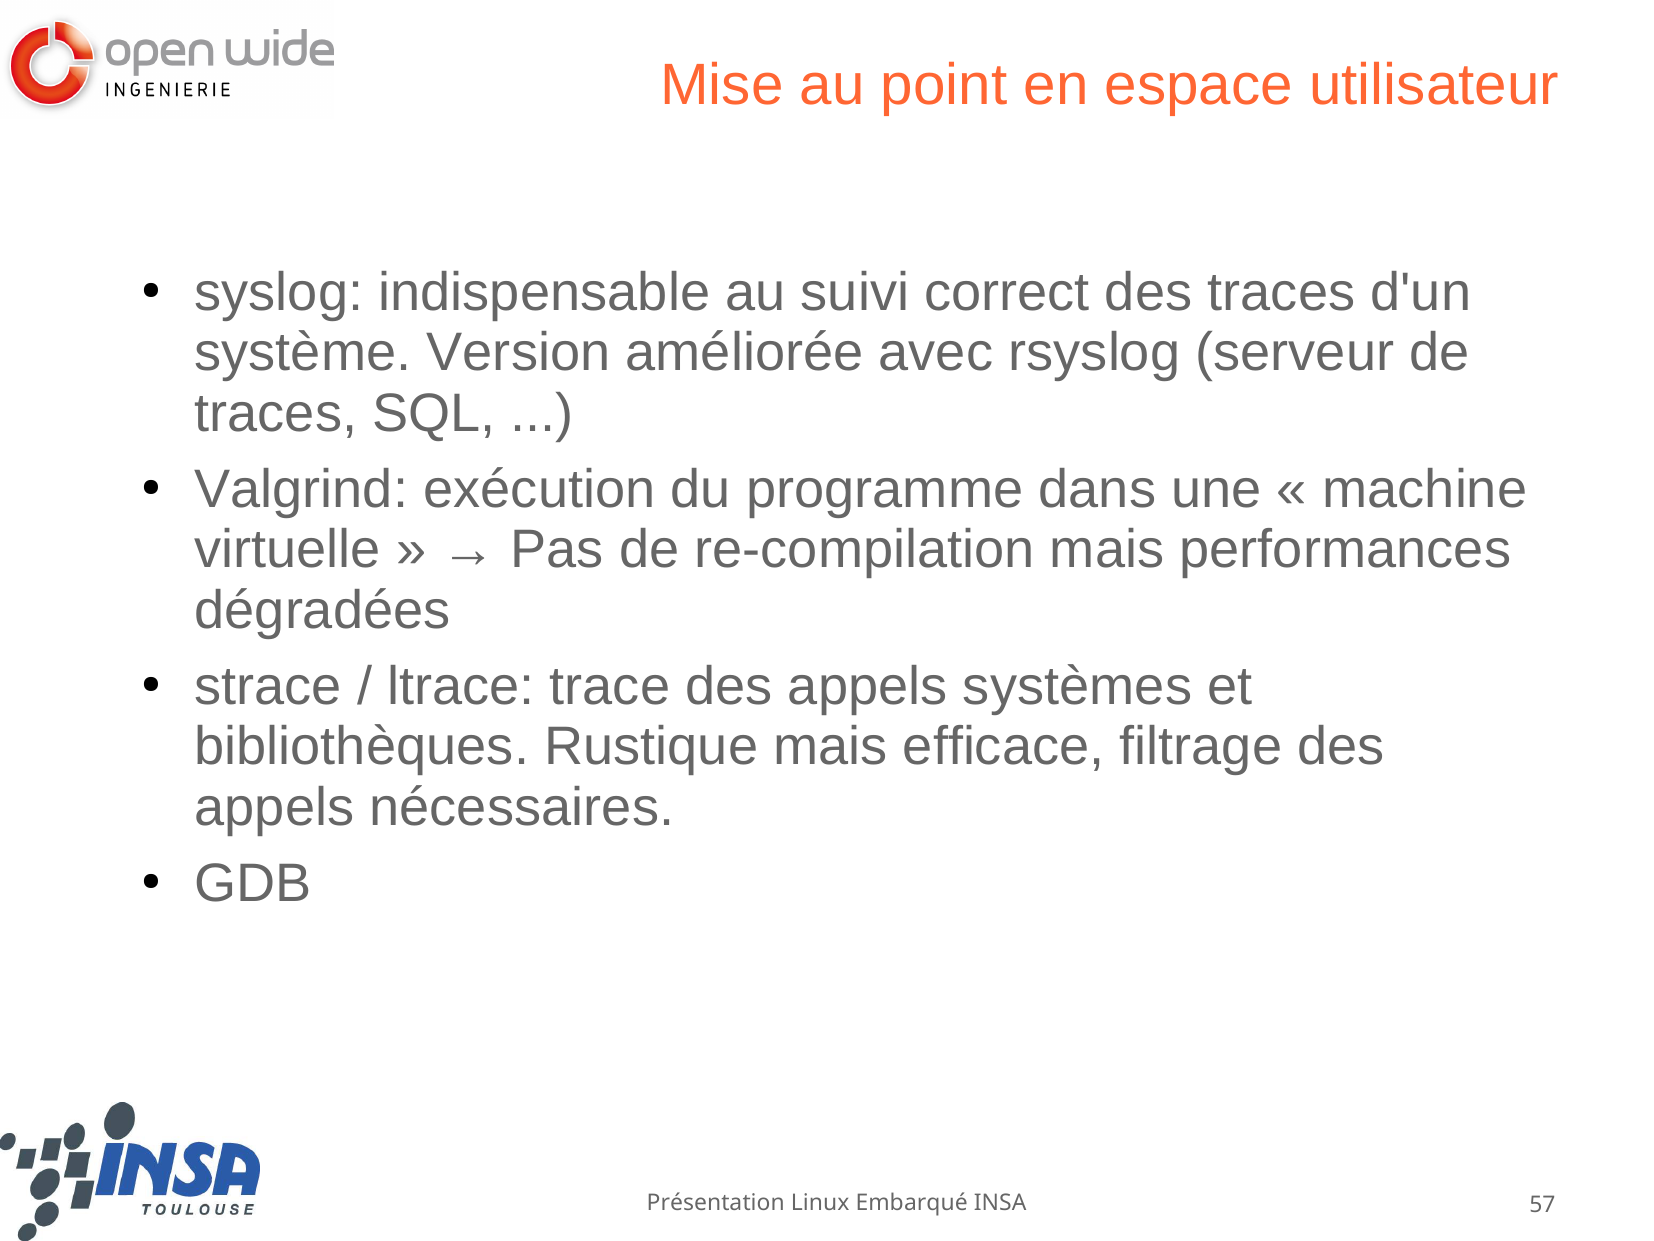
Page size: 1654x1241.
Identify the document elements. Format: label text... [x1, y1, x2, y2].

picture [0, 0, 334, 119]
title Mise au point en espace utilisateur [602, 12, 1561, 157]
picture [0, 1102, 260, 1241]
list syslog: indispensable au suivi correct des traces d'un système. Version améliorée avec rsyslog (serveur de traces, SQL, ...) Valgrind: exécution du programme dans une « machine virtuelle » → Pas de re-compilation mais performances dégradées strace / ltrace: trace des appels systèmes et bibliothèques. Rustique mais efficace, filtrage des appels nécessaires. GDB [123, 185, 1536, 1140]
